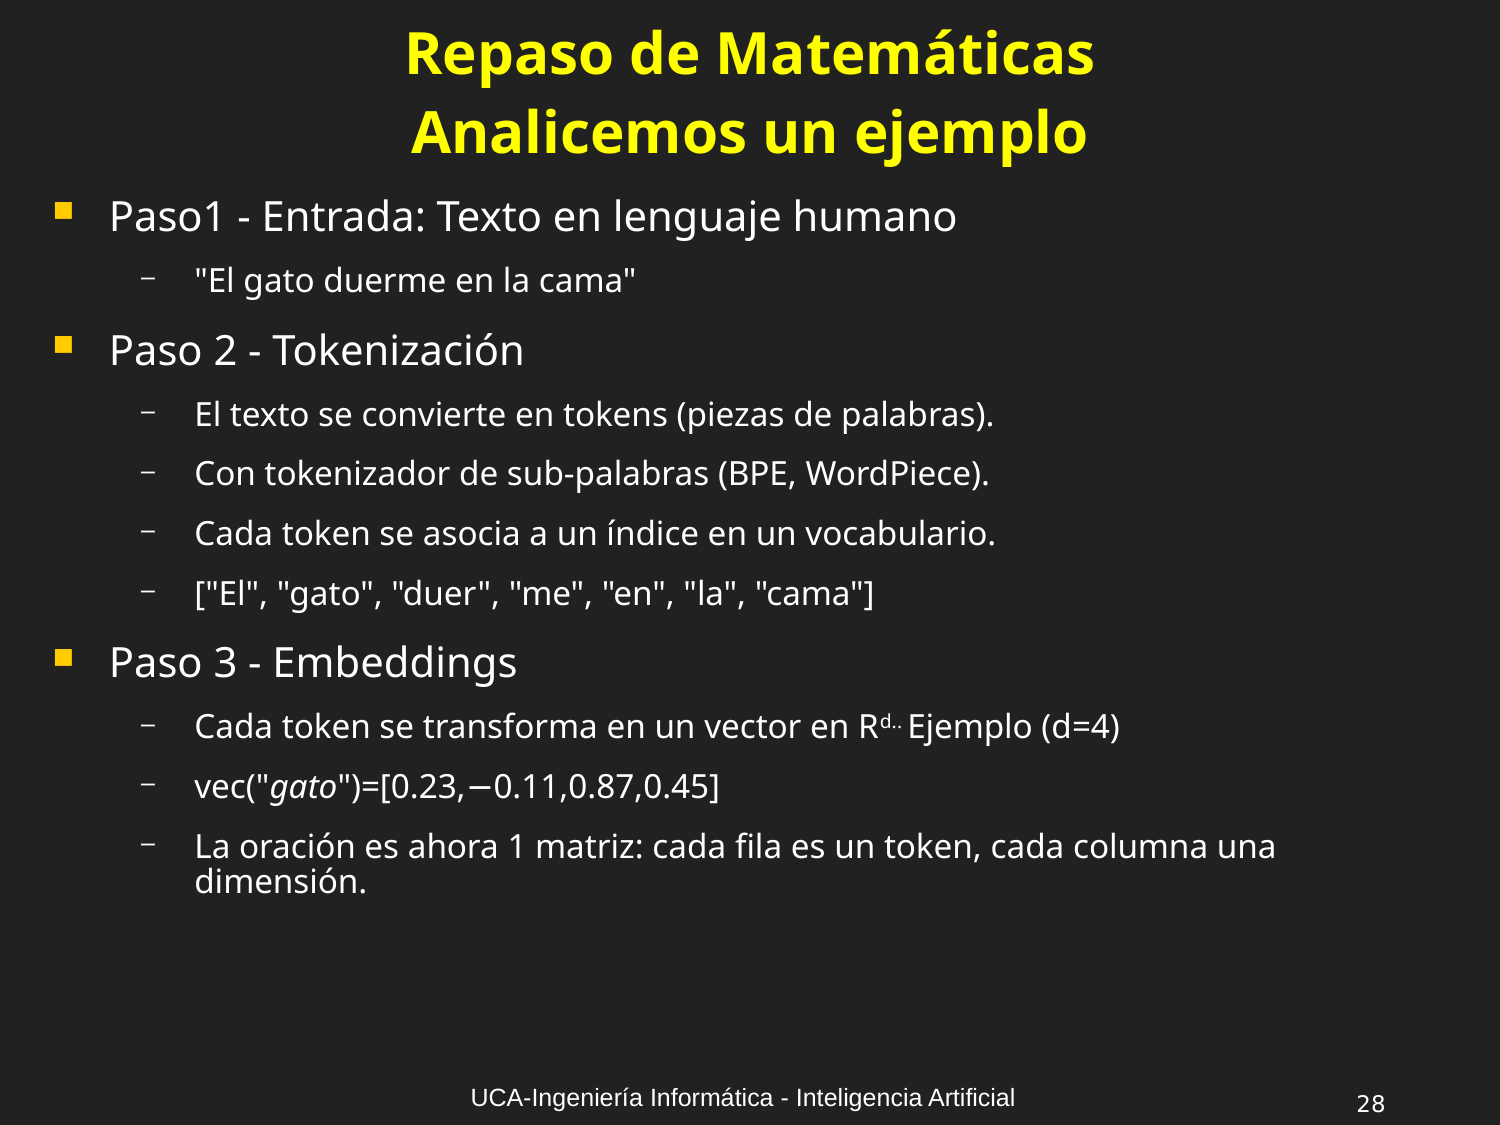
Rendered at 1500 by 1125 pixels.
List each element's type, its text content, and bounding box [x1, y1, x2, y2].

title Repaso de Matemáticas Analicemos un ejemplo [75, 33, 1426, 150]
list Paso1 - Entrada: Texto en lenguaje humano "El gato duerme en la cama" Paso 2 - Tokenización El texto se convierte en tokens (piezas de palabras). Con tokenizador de sub-palabras (BPE, WordPiece). Cada token se asocia a un índice en un vocabulario. ["El", "gato", "duer", "me", "en", "la", "cama"] Paso 3 - Embeddings Cada token se transforma en un vector en Rd.. Ejemplo (d=4) vec("gato")=[0.23,−0.11,0.87,0.45] La oración es ahora 1 matriz: cada fila es un token, cada columna una dimensión. [37, 187, 1388, 901]
